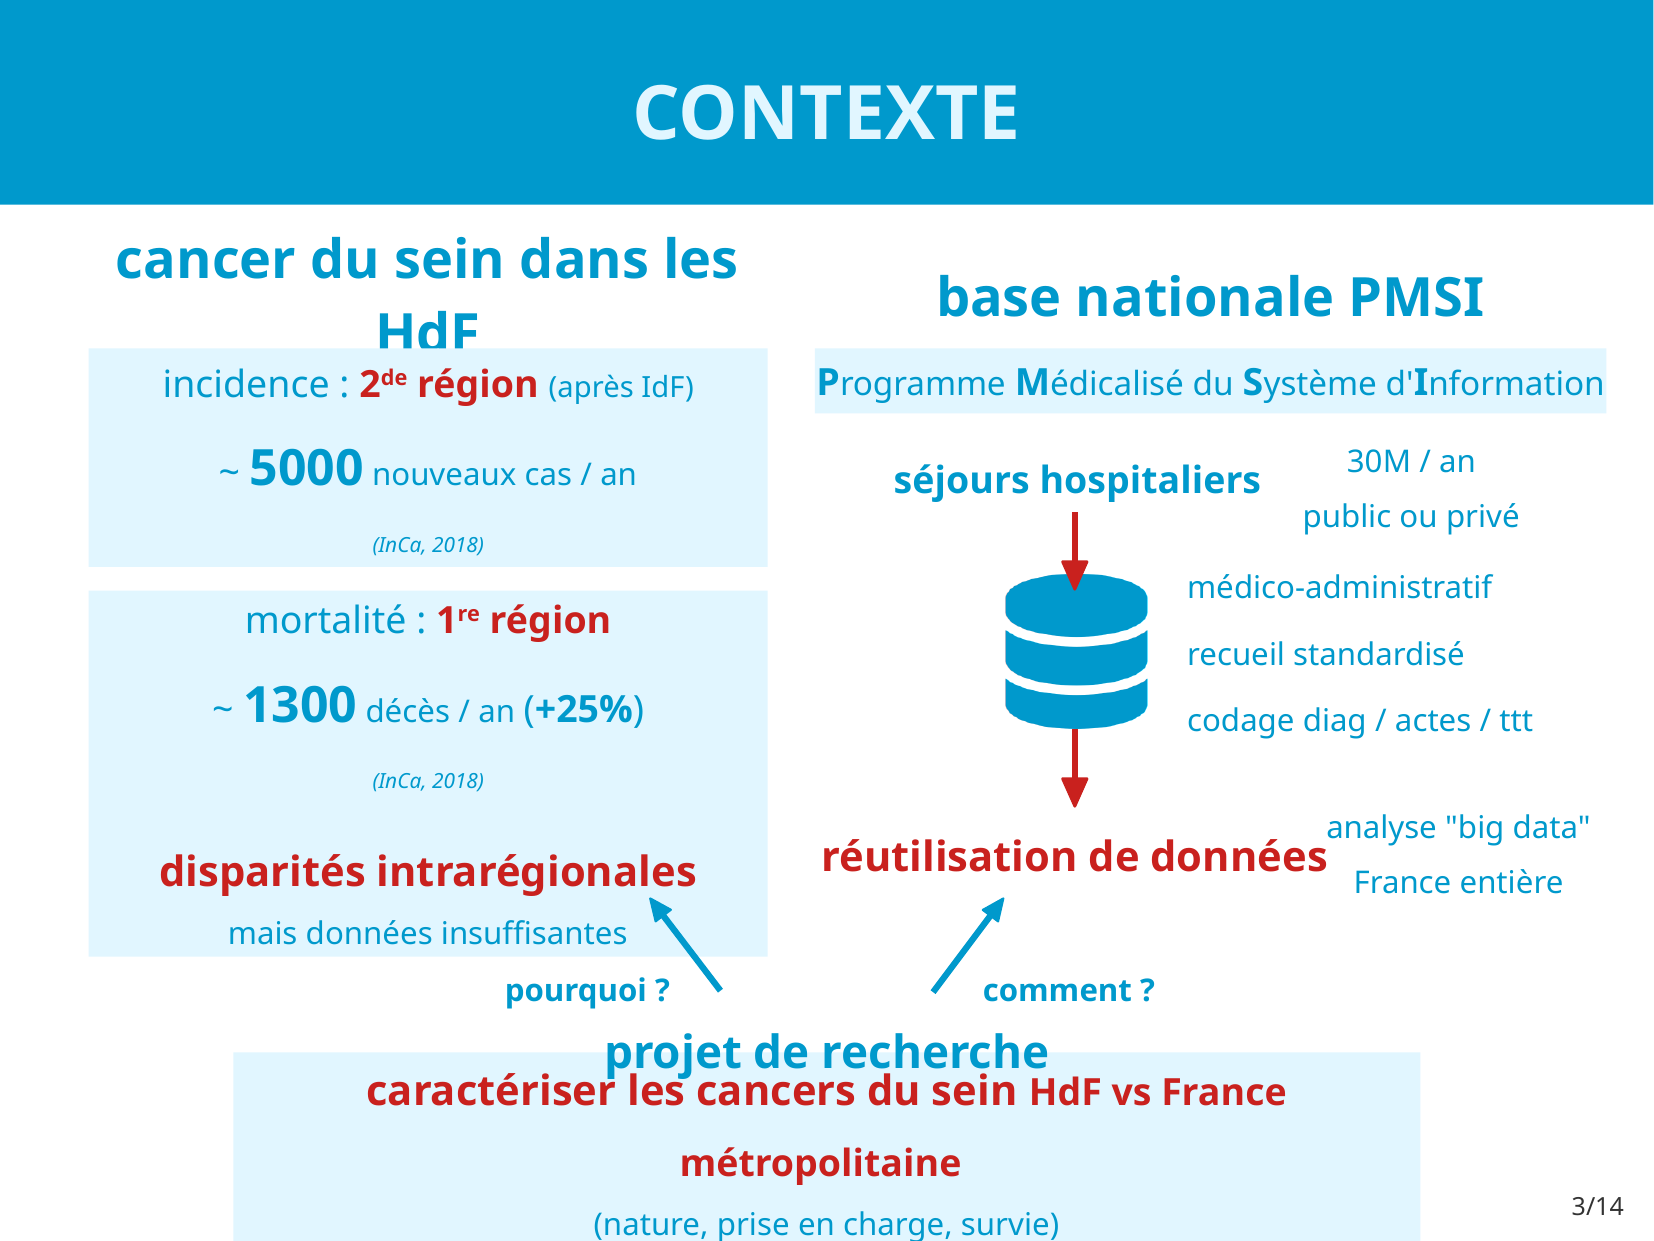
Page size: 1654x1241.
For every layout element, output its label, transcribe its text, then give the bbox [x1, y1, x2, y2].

text_box mortalité : 1re région ~ 1300 décès / an (+25%) (InCa, 2018) disparités intrarégionales mais données insuffisantes [88, 590, 768, 957]
text_box 30M / an public ou privé [1287, 425, 1536, 544]
text_box comment ? [971, 951, 1167, 1022]
text_box pourquoi ? [490, 945, 686, 1028]
text_box incidence : 2de région (après IdF) ~ 5000 nouveaux cas / an (InCa, 2018) [88, 348, 768, 567]
text_box réutilisation de données [738, 803, 1316, 898]
text_box médico-administratif recueil standardisé codage diag / actes / ttt [1187, 561, 1548, 739]
title CONTEXTE [0, 0, 1654, 205]
text_box Programme Médicalisé du Système d'Information [814, 348, 1607, 414]
text_box caractériser les cancers du sein HdF vs France métropolitaine (nature, prise en charge, survie) [233, 1086, 1421, 1211]
text_box séjours hospitaliers [879, 413, 1276, 538]
text_box cancer du sein dans les HdF [93, 252, 762, 336]
text_box projet de recherche [236, 1015, 1418, 1087]
picture [992, 561, 1158, 741]
text_box base nationale PMSI [874, 248, 1548, 343]
text_box analyse "big data" France entière [1316, 791, 1601, 910]
